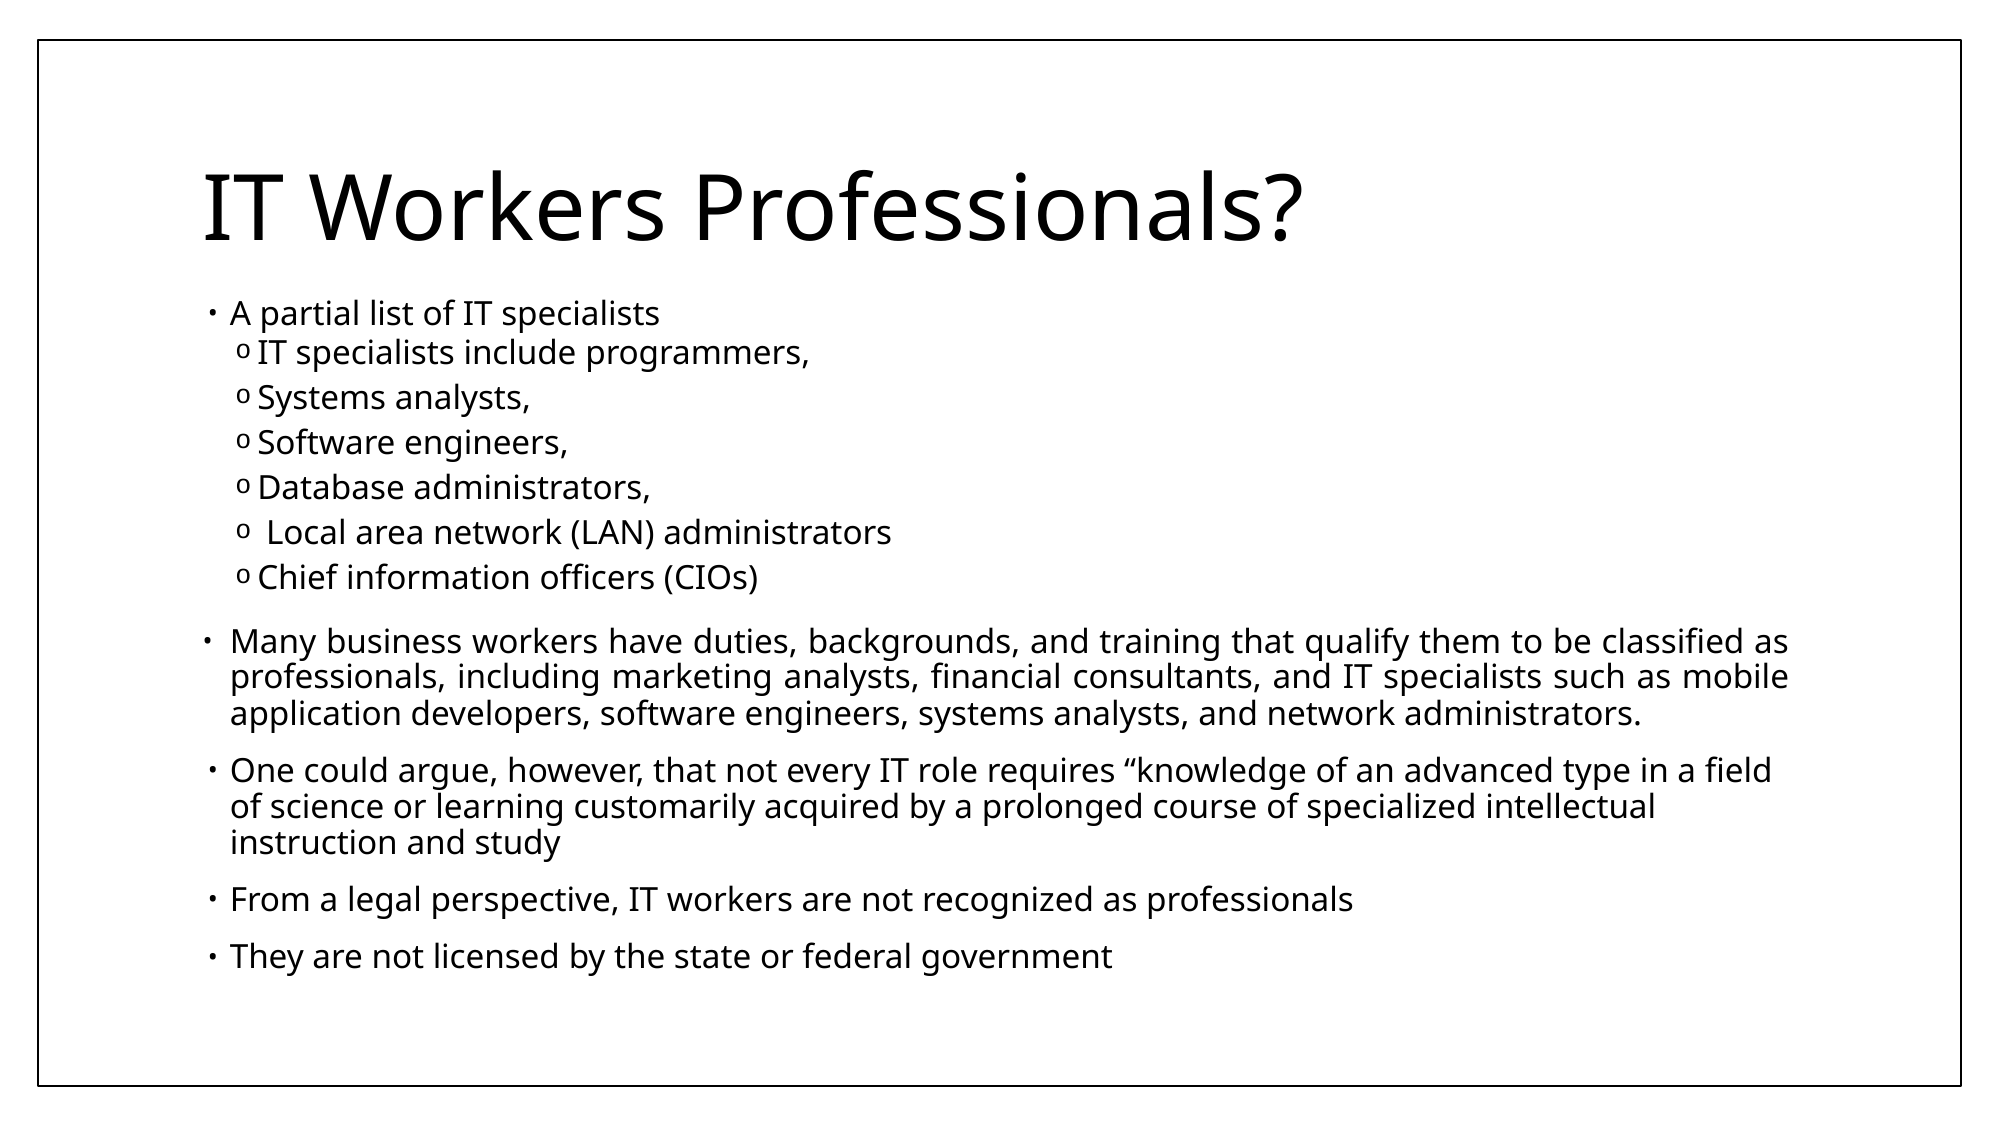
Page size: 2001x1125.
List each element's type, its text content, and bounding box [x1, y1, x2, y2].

list A partial list of IT specialists IT specialists include programmers, Systems analysts, Software engineers, Database administrators, Local area network (LAN) administrators Chief information officers (CIOs) Many business workers have duties, backgrounds, and training that qualify them to be classified as professionals, including marketing analysts, financial consultants, and IT specialists such as mobile application developers, software engineers, systems analysts, and network administrators. One could argue, however, that not every IT role requires “knowledge of an advanced type in a field of science or learning customarily acquired by a prolonged course of specialized intellectual instruction and study From a legal perspective, IT workers are not recognized as professionals They are not licensed by the state or federal government [187, 289, 1808, 1000]
title IT Workers Professionals? [187, 99, 1808, 289]
